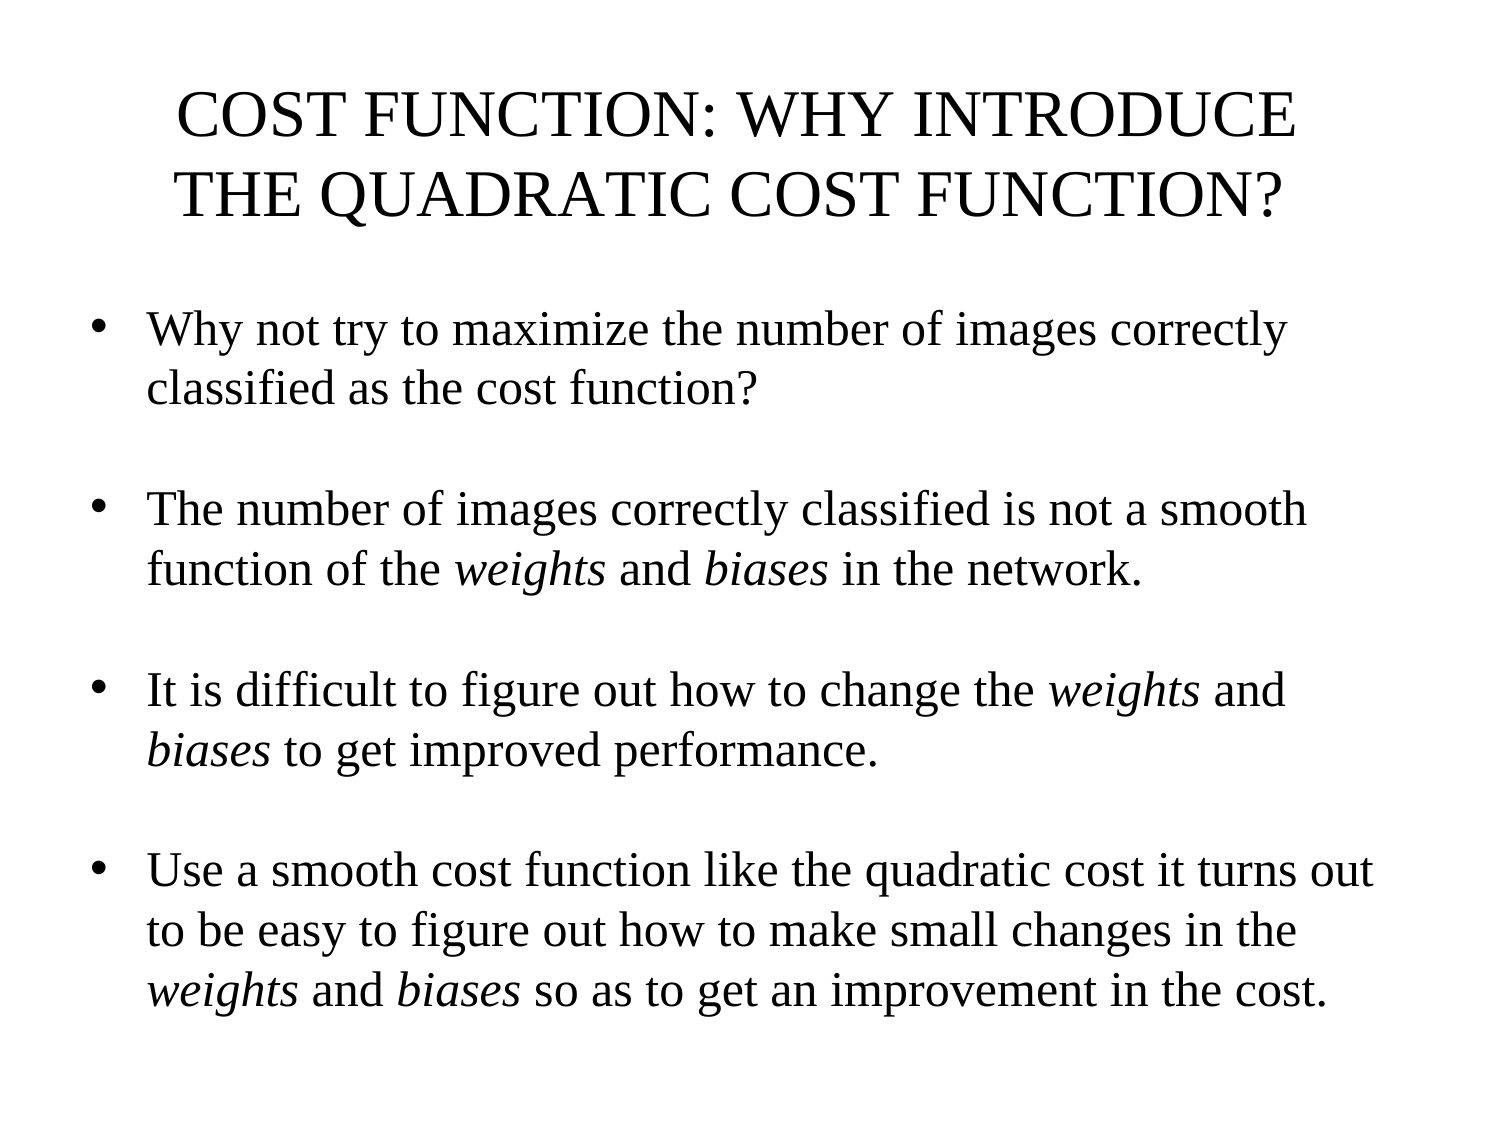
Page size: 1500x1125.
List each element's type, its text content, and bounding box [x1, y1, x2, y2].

list Why not try to maximize the number of images correctly classified as the cost function? The number of images correctly classified is not a smooth function of the weights and biases in the network. It is difficult to figure out how to change the weights and biases to get improved performance. Use a smooth cost function like the quadratic cost it turns out to be easy to figure out how to make small changes in the weights and biases so as to get an improvement in the cost. [75, 287, 1426, 1080]
text_box COST FUNCTION: WHY INTRODUCE THE QUADRATIC COST FUNCTION? [124, 62, 1351, 238]
